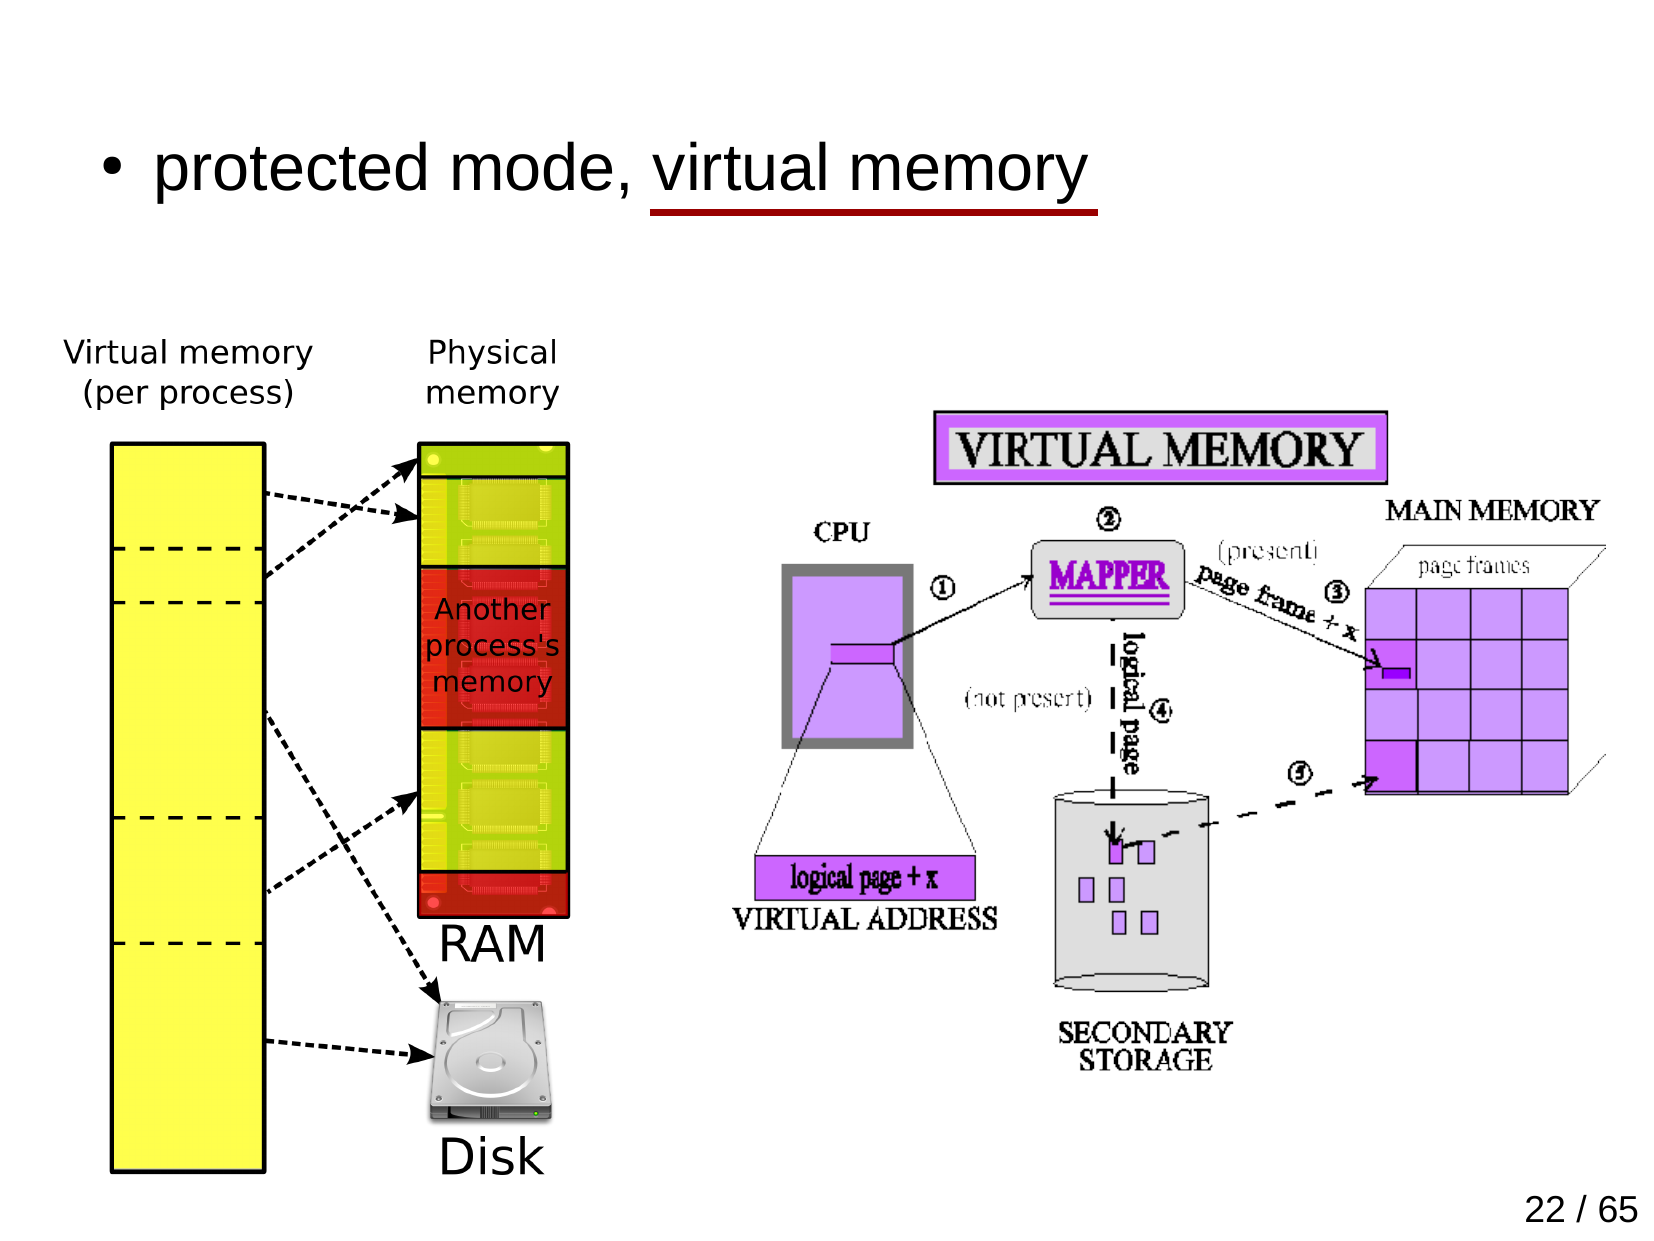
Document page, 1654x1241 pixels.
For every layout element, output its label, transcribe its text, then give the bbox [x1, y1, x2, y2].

picture [47, 315, 603, 1193]
picture [732, 388, 1606, 1111]
text_box <number> / 65 [1380, 1181, 1654, 1238]
list protected mode, virtual memory [82, 129, 1571, 850]
